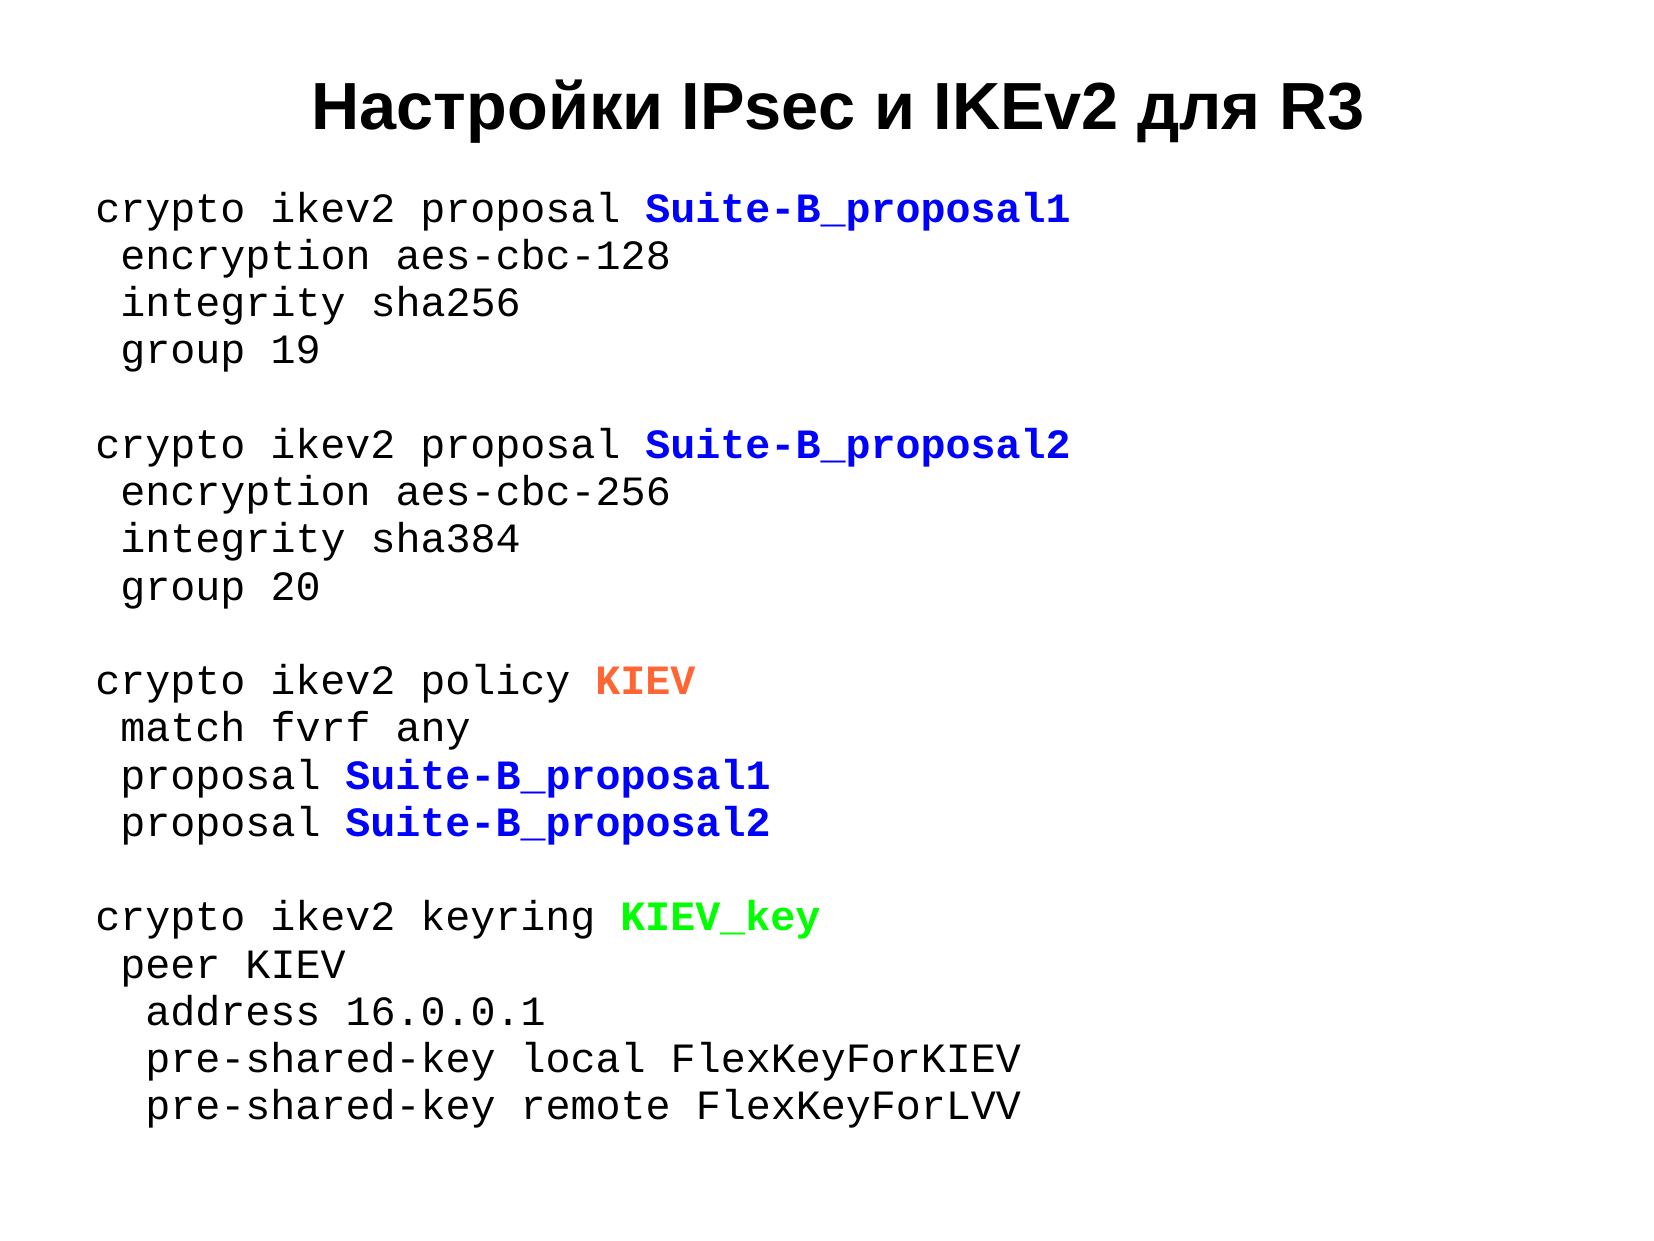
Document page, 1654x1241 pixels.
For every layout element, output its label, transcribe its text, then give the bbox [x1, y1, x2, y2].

list crypto ikev2 proposal Suite-B_proposal1 encryption aes-cbc-128 integrity sha256 group 19 crypto ikev2 proposal Suite-B_proposal2 encryption aes-cbc-256 integrity sha384 group 20 crypto ikev2 policy KIEV match fvrf any proposal Suite-B_proposal1 proposal Suite-B_proposal2 crypto ikev2 keyring KIEV_key peer KIEV address 16.0.0.1 pre-shared-key local FlexKeyForKIEV pre-shared-key remote FlexKeyForLVV [95, 187, 1538, 1208]
text_box Настройки IPsec и IKEv2 для R3 [64, 37, 1613, 151]
